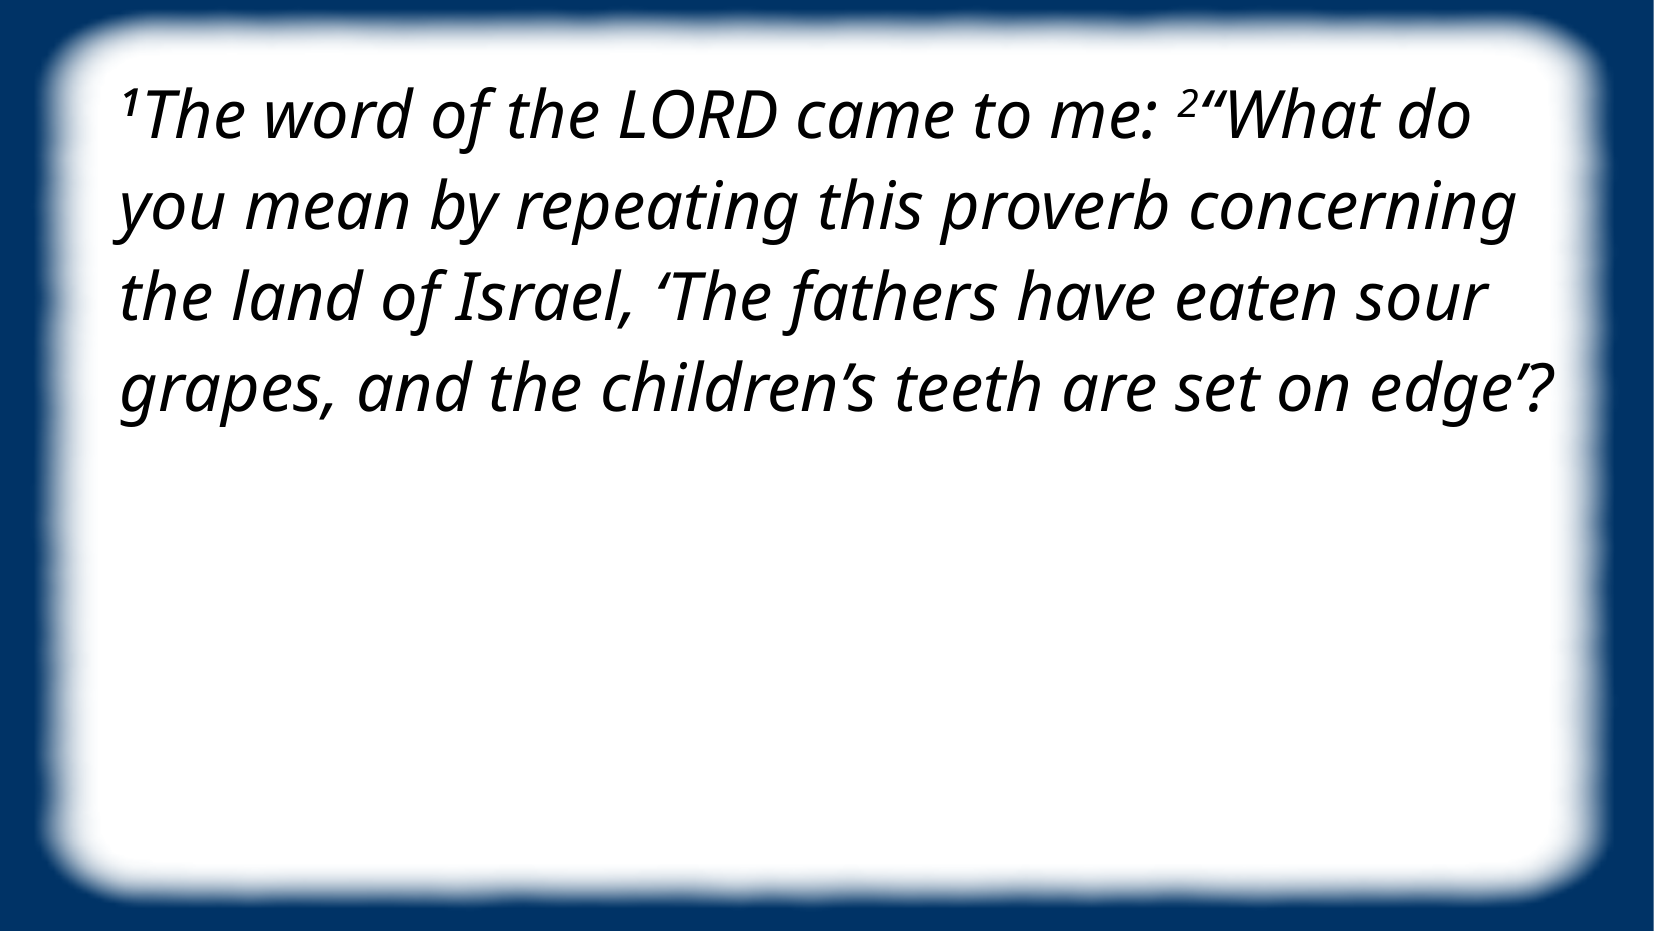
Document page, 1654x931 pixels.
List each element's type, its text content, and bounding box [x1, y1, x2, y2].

picture [0, 0, 1654, 931]
text_box 1The word of the LORD came to me: 2“What do you mean by repeating this proverb concerning the land of Israel, ‘The fathers have eaten sour grapes, and the children’s teeth are set on edge’? [105, 60, 1576, 519]
